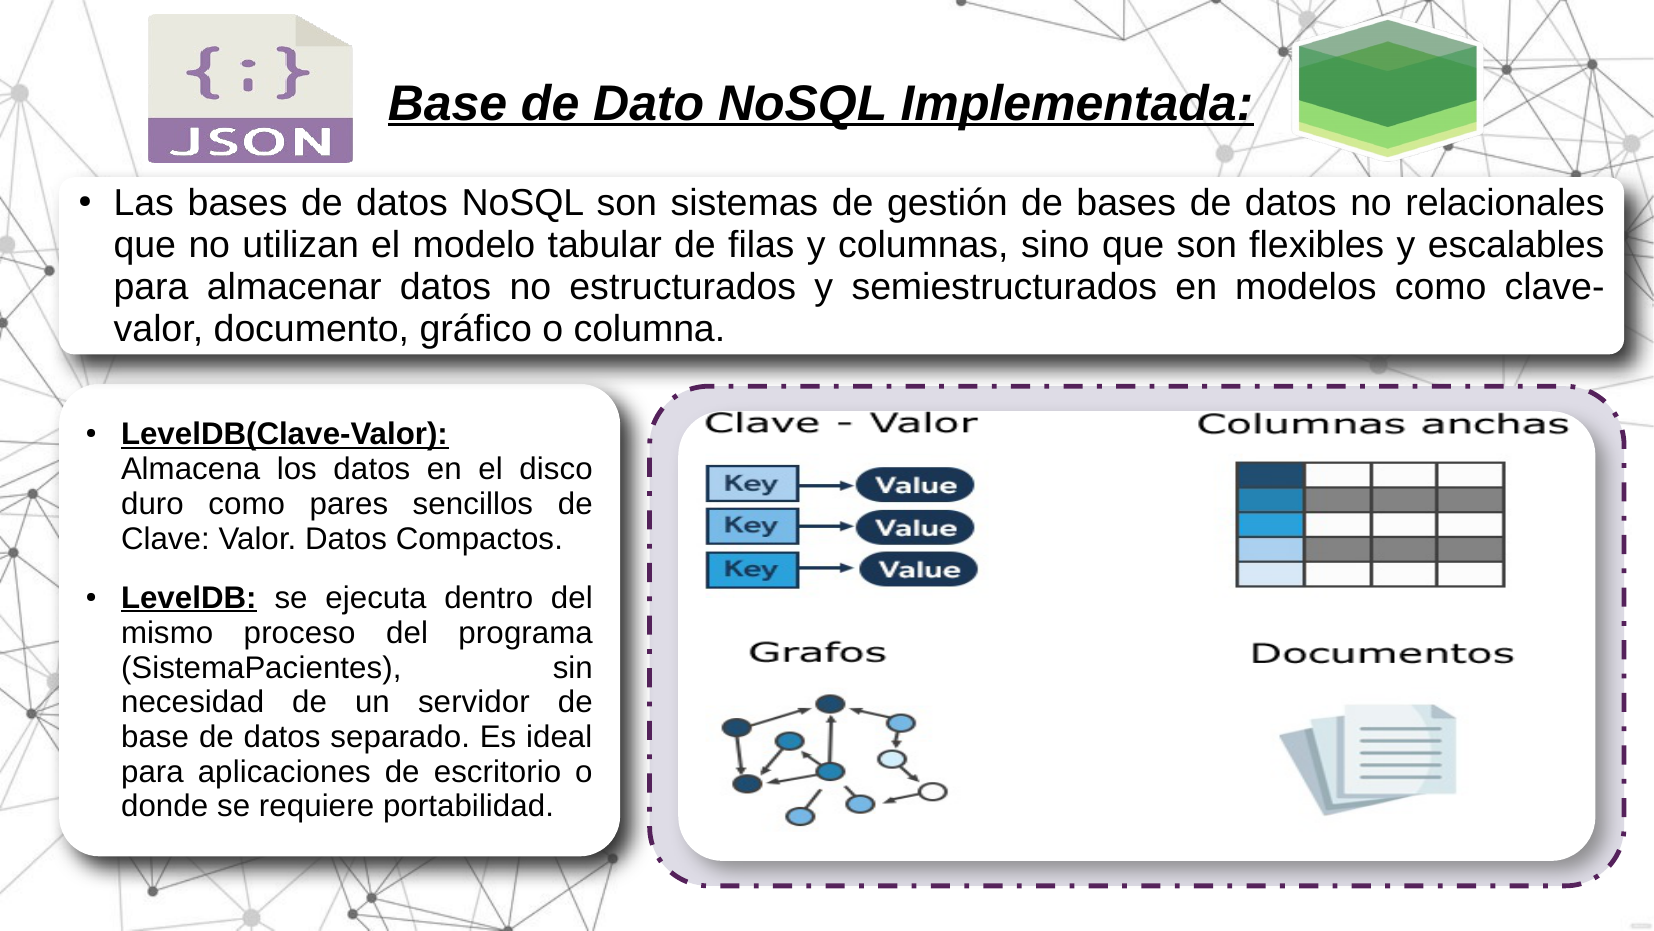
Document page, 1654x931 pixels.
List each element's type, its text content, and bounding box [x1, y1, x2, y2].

text_box Las bases de datos NoSQL son sistemas de gestión de bases de datos no relacionales que no utilizan el modelo tabular de filas y columnas, sino que son flexibles y escalables para almacenar datos no estructurados y semiestructurados en modelos como clave-valor, documento, gráfico o columna. [59, 177, 1625, 355]
title Base de Dato NoSQL Implementada: [383, 44, 1240, 163]
text_box [649, 386, 1625, 886]
text_box LevelDB(Clave-Valor): Almacena los datos en el disco duro como pares sencillos de Clave: Valor. Datos Compactos. LevelDB: se ejecuta dentro del mismo proceso del programa (SistemaPacientes), sin necesidad de un servidor de base de datos separado. Es ideal para aplicaciones de escritorio o donde se requiere portabilidad. [59, 383, 621, 857]
picture [118, 14, 384, 163]
picture [1240, 0, 1536, 177]
